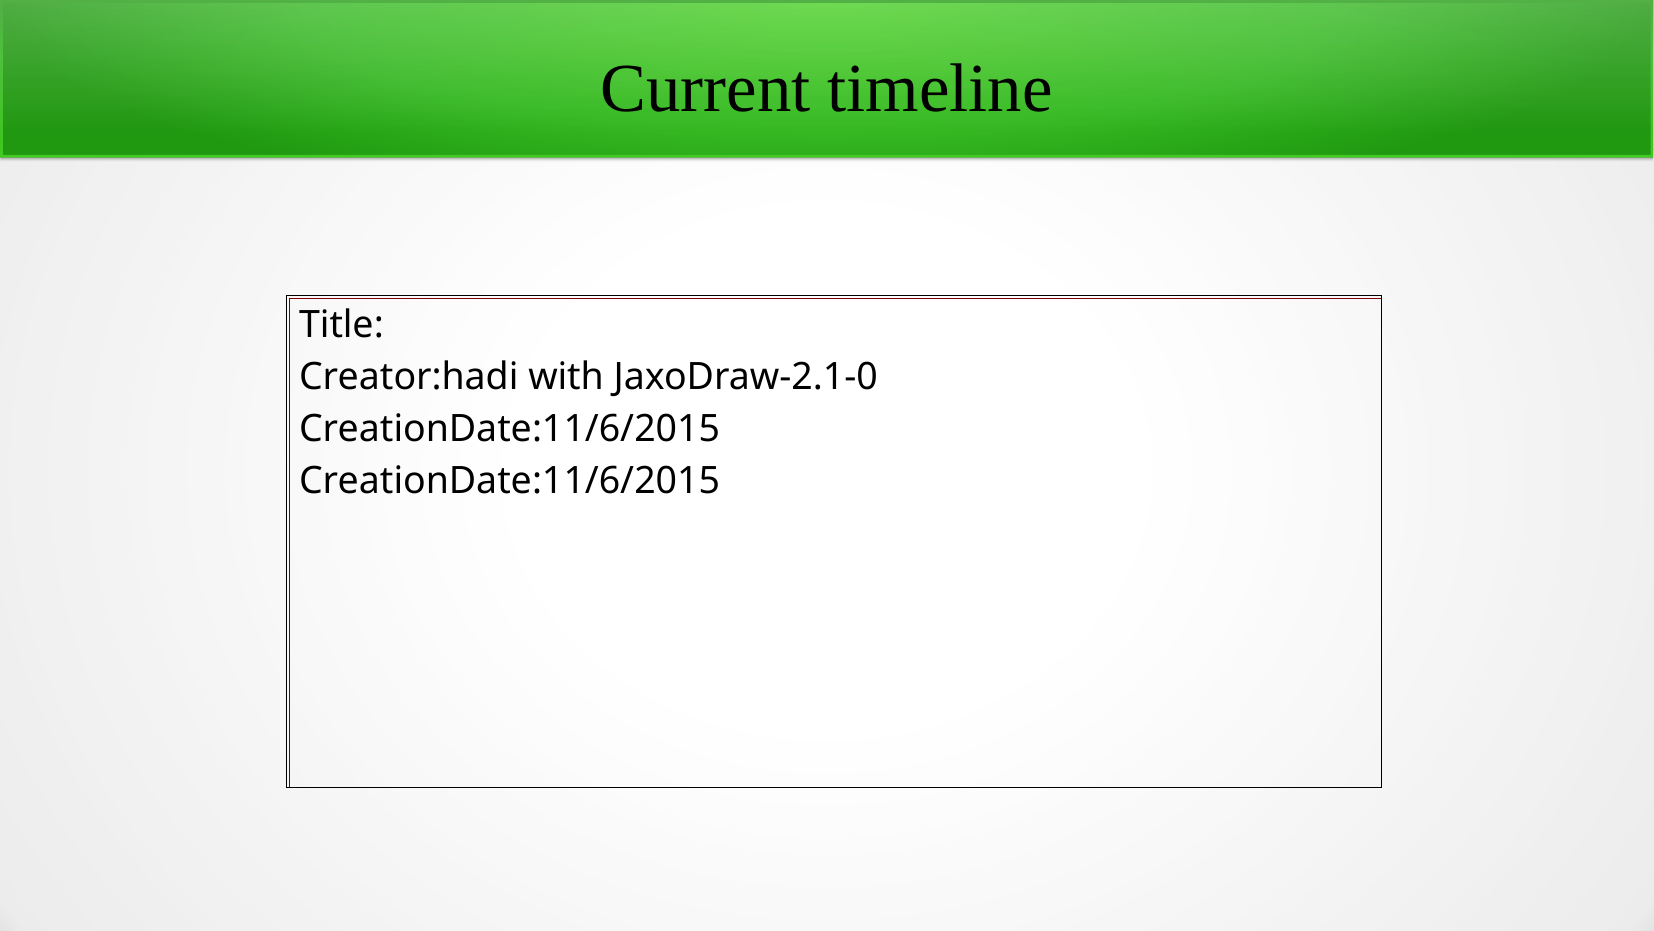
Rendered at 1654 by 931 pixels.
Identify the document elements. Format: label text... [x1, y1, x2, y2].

picture [286, 295, 1382, 788]
title Current timeline [82, 35, 1571, 142]
